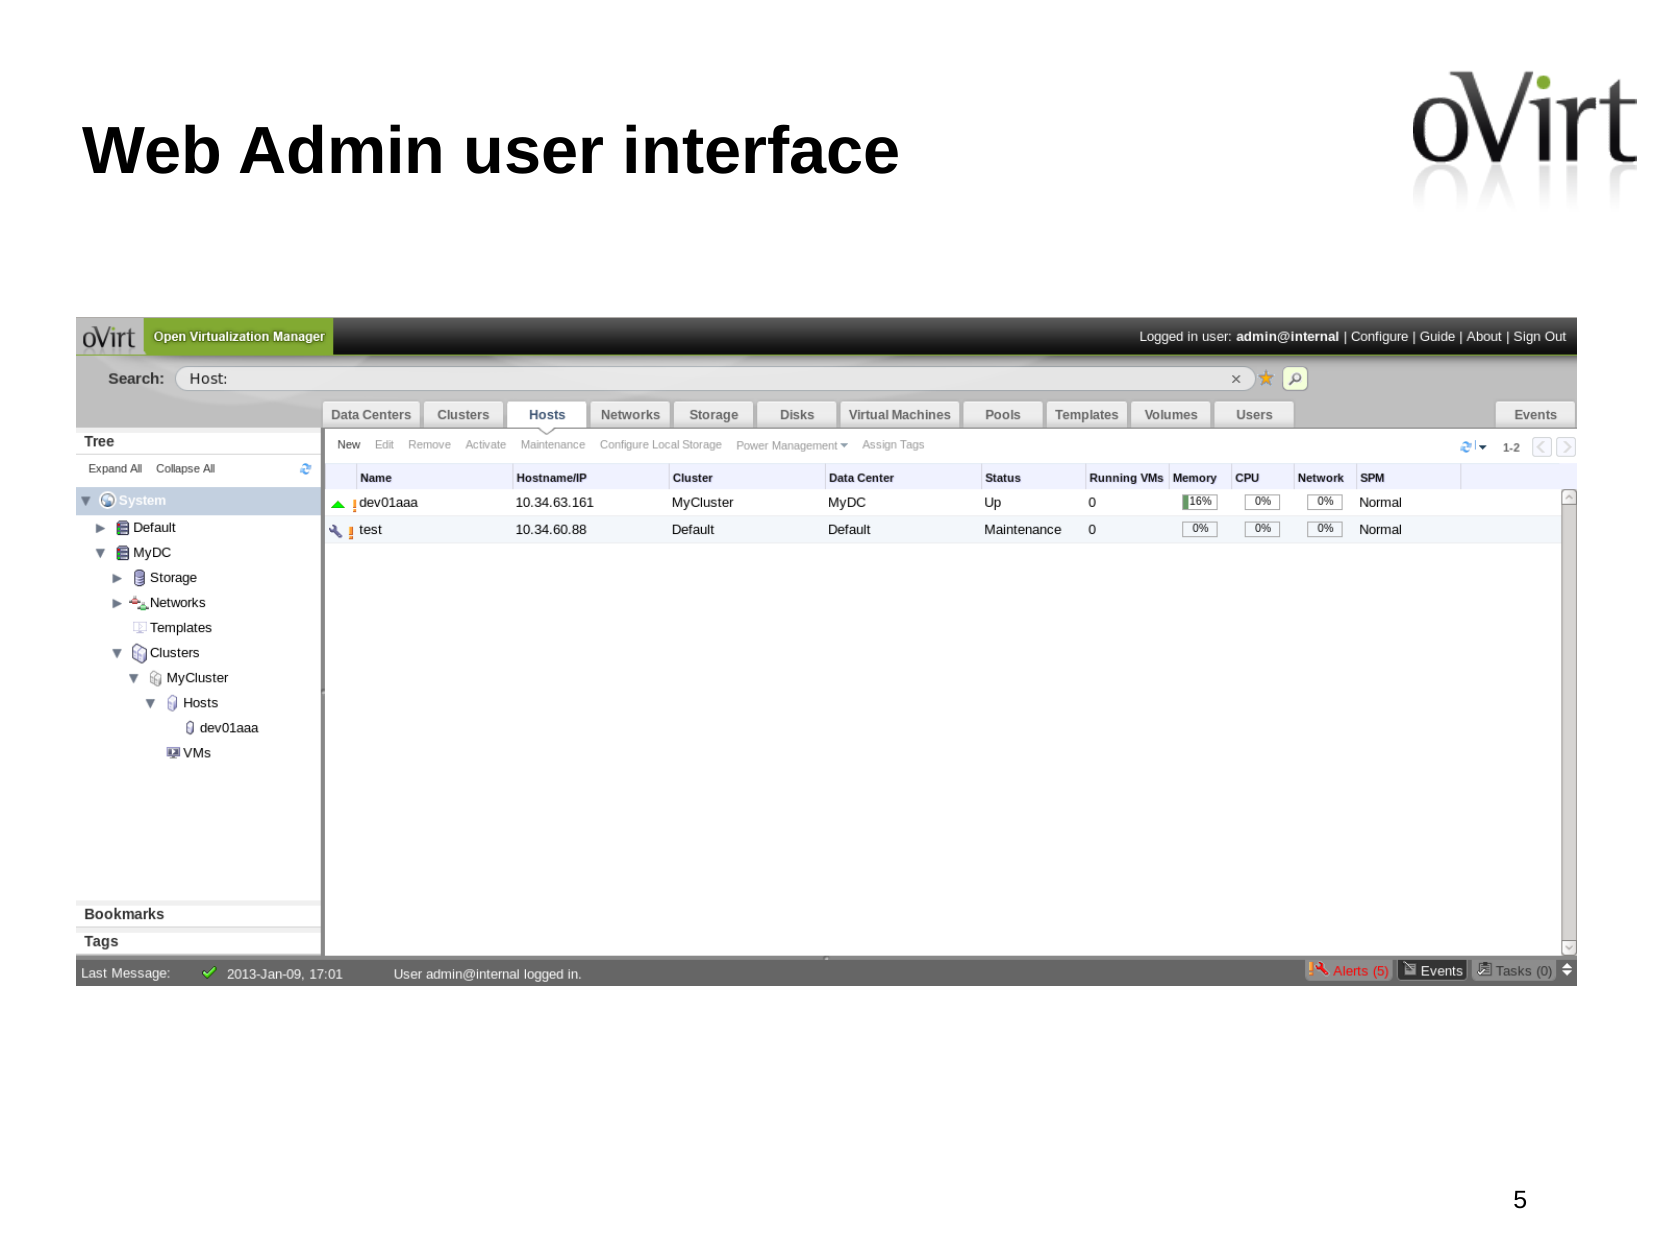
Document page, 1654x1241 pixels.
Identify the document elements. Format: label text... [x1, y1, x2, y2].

picture [1413, 63, 1637, 212]
title Web Admin user interface [82, 37, 1303, 226]
picture [76, 317, 1577, 986]
